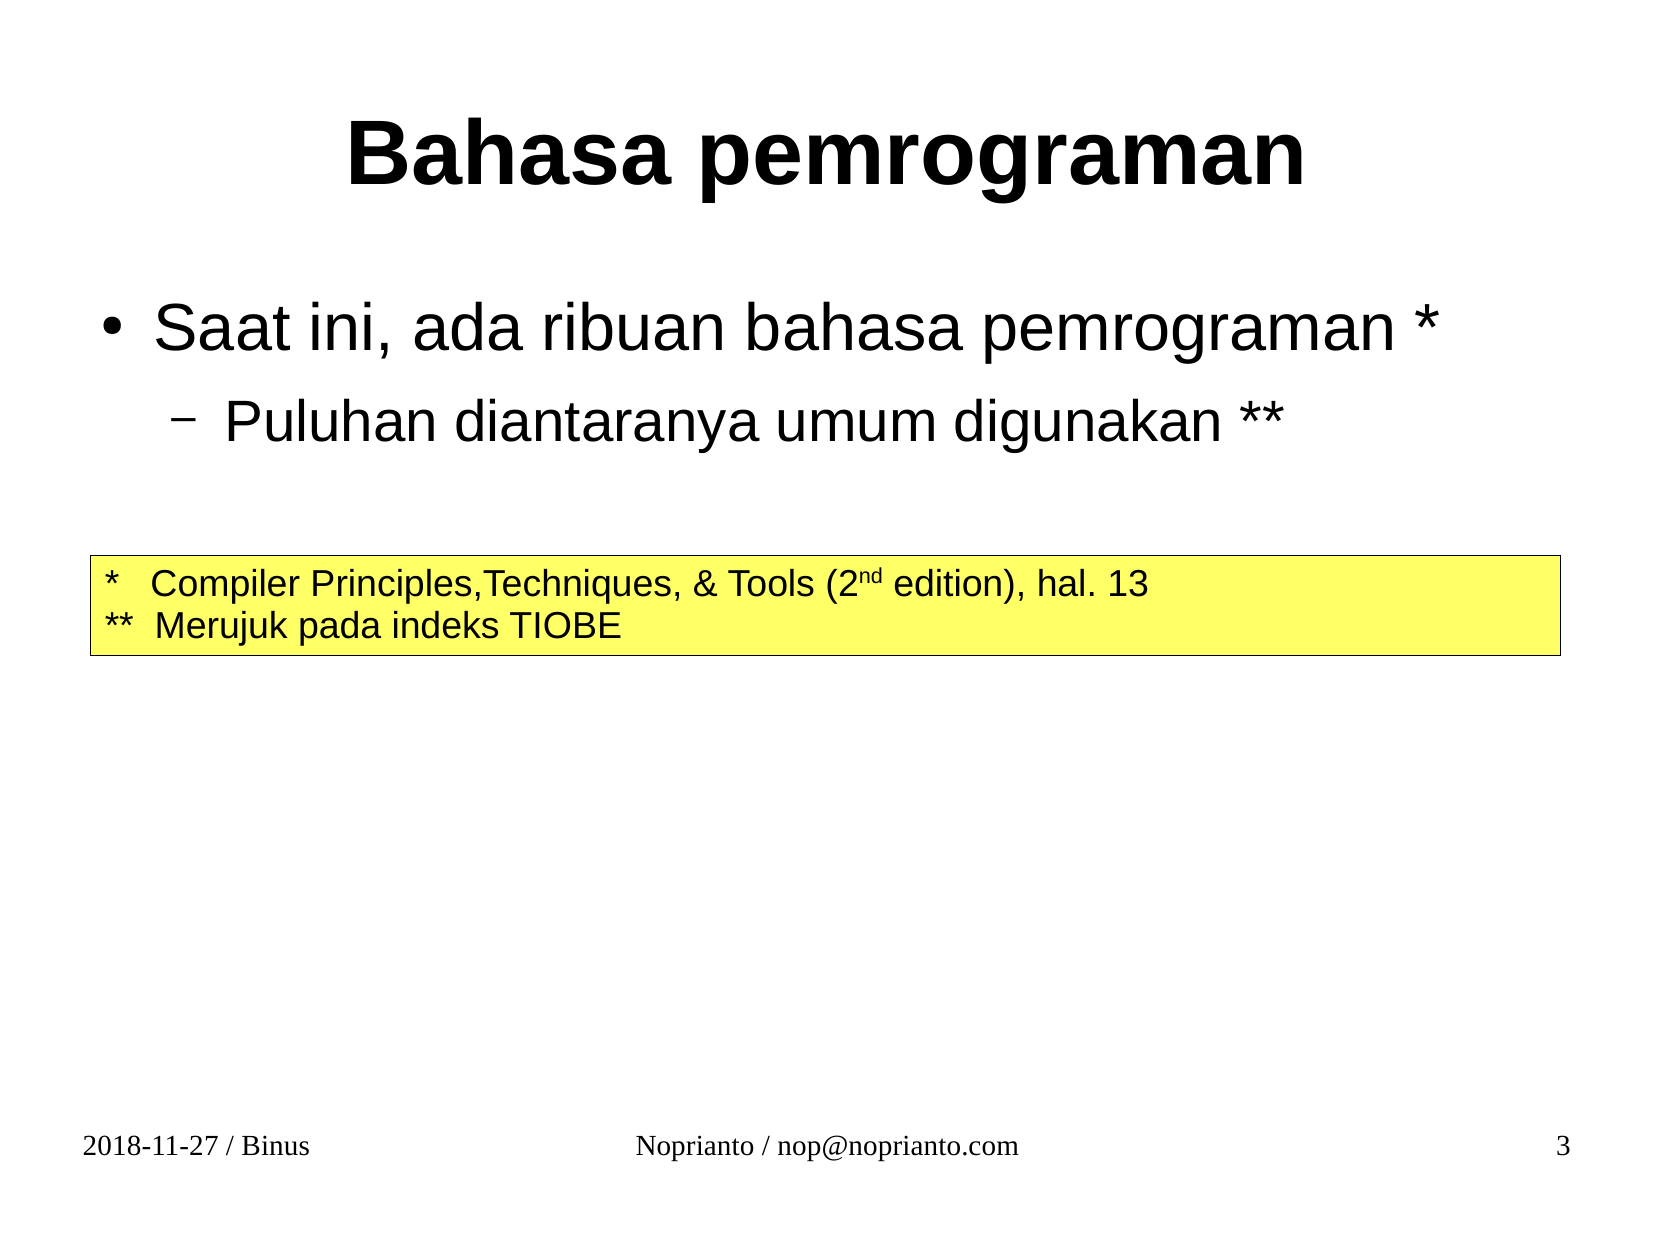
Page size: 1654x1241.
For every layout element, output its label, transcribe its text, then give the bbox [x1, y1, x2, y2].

text_box * Compiler Principles,Techniques, & Tools (2nd edition), hal. 13 ** Merujuk pada indeks TIOBE [90, 555, 1561, 656]
list Saat ini, ada ribuan bahasa pemrograman * Puluhan diantaranya umum digunakan ** [82, 290, 1571, 1010]
title Bahasa pemrograman [82, 49, 1571, 257]
